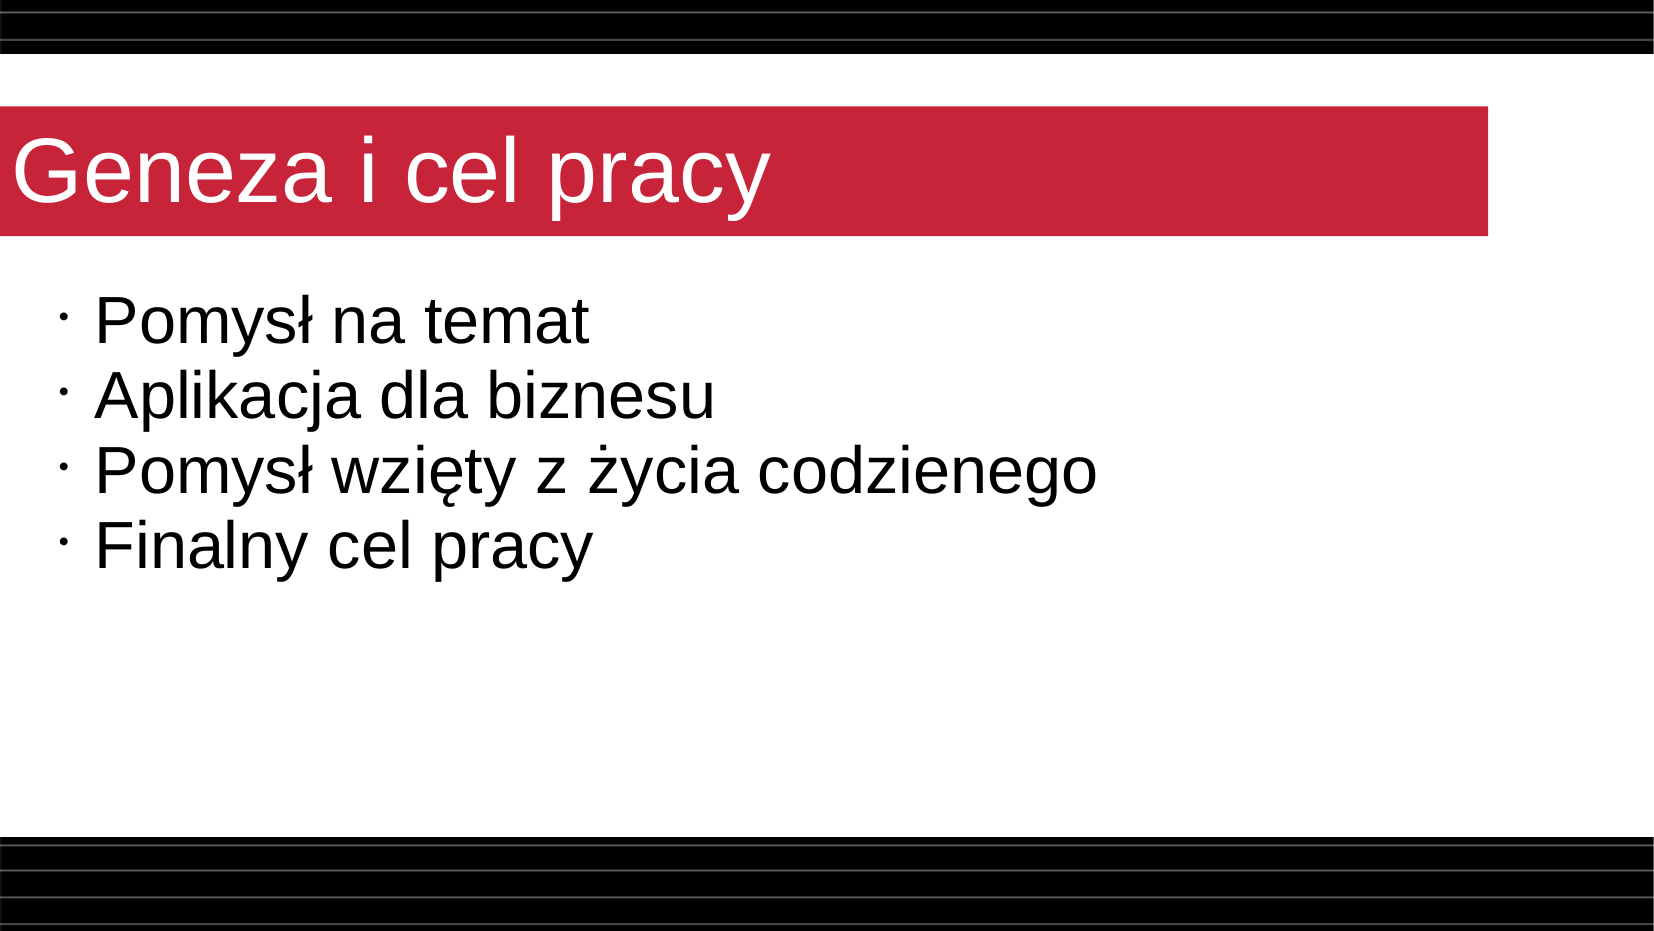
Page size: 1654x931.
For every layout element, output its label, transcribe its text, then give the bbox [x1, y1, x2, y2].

subtitle Pomysł na temat Aplikacja dla biznesu Pomysł wzięty z życia codzienego Finalny cel pracy [59, 283, 1489, 804]
title Geneza i cel pracy [0, 106, 1489, 237]
picture [0, 837, 1654, 931]
picture [0, 0, 1654, 54]
